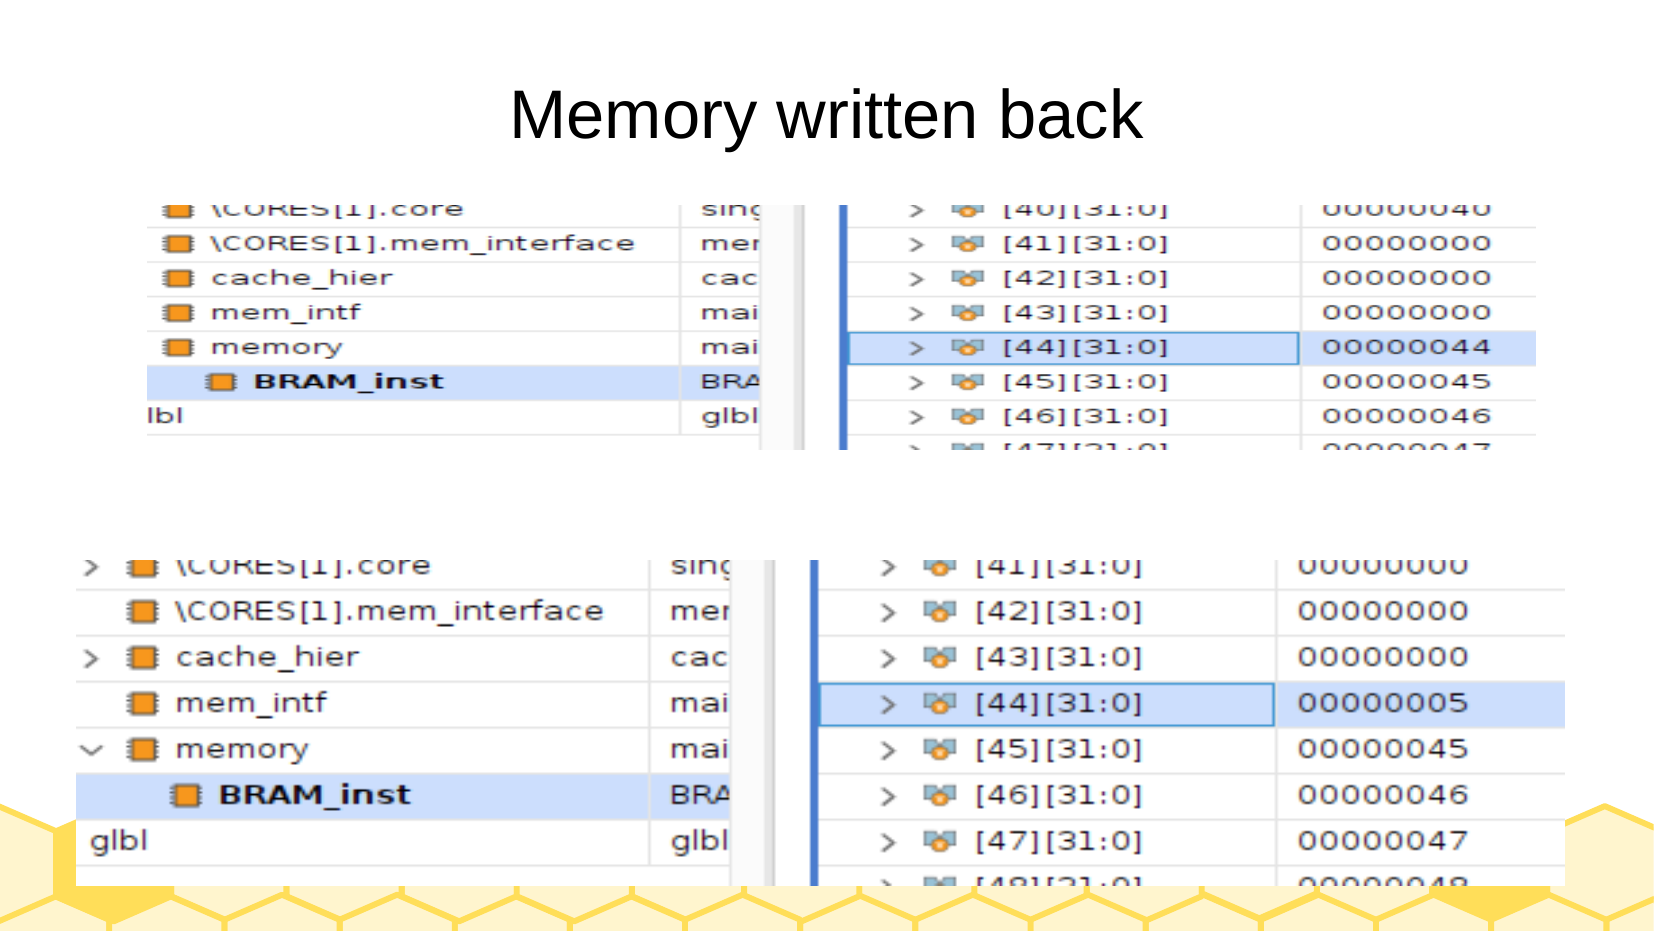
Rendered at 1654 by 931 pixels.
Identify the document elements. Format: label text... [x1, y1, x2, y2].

picture [76, 560, 1565, 886]
picture [147, 205, 1536, 450]
title Memory written back [82, 37, 1571, 193]
